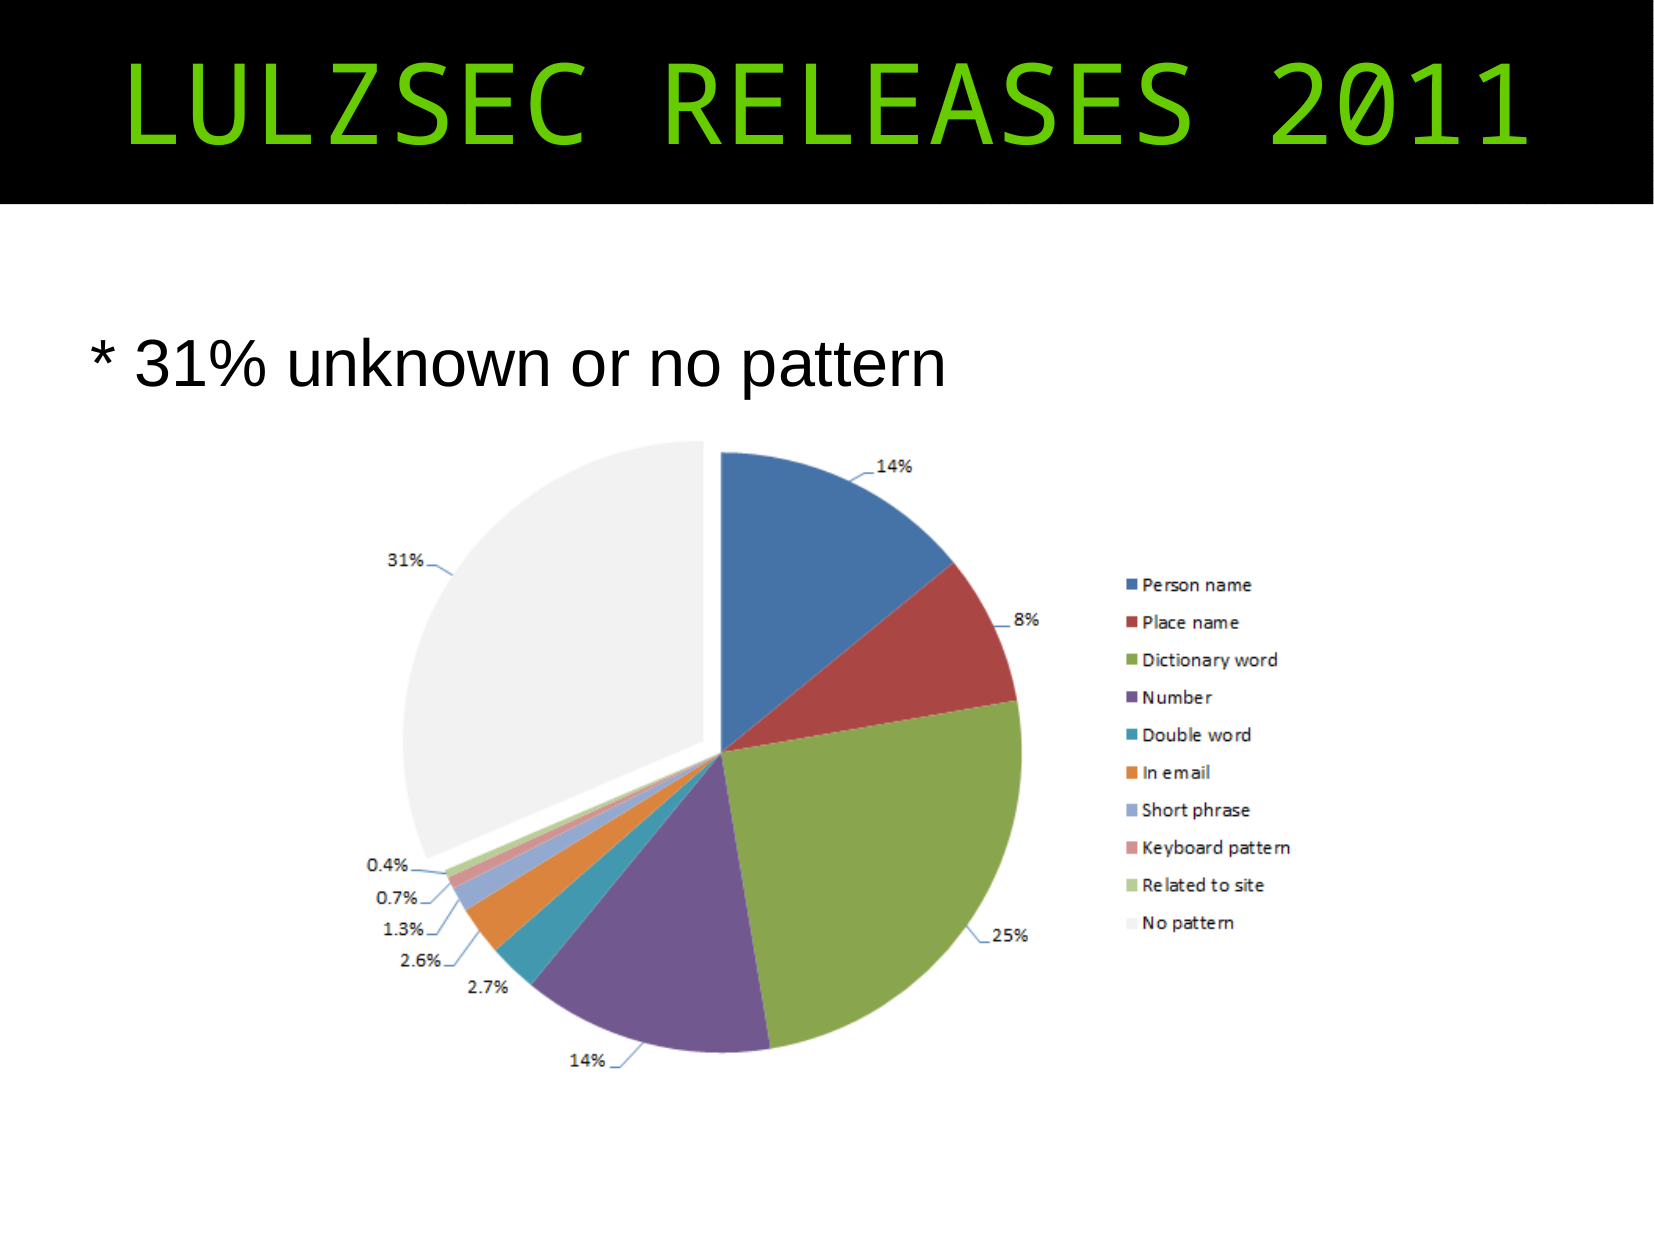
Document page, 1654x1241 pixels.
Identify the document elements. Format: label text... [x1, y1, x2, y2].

title LULZSEC RELEASES 2011 [0, 0, 1654, 205]
subtitle * 31% unknown or no pattern [90, 305, 1561, 421]
picture [353, 421, 1324, 1096]
